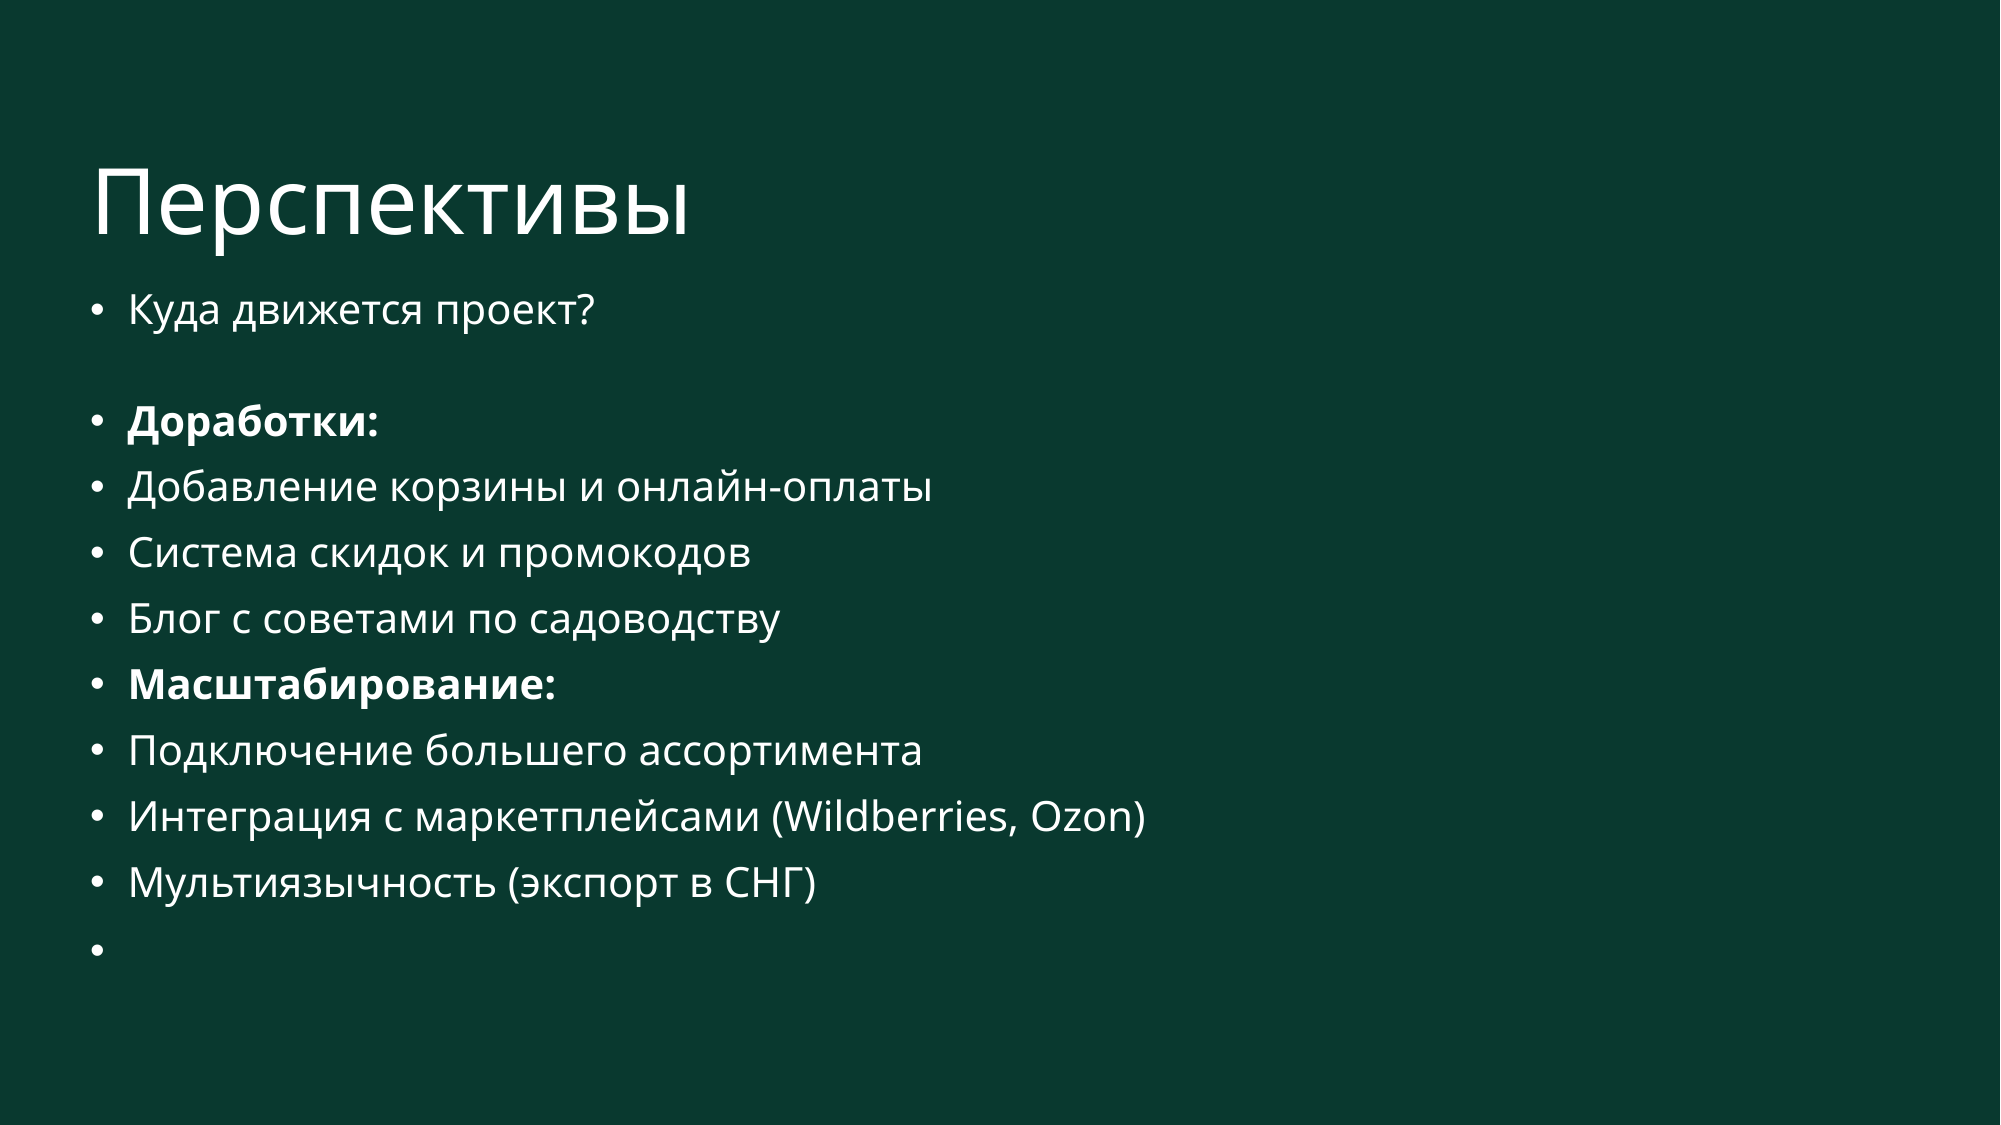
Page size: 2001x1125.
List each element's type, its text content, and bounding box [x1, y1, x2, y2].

list Куда движется проект? Доработки: Добавление корзины и онлайн-оплаты Система скидок и промокодов Блог с советами по садоводству Масштабирование: Подключение большего ассортимента Интеграция с маркетплейсами (Wildberries, Ozon) Мультиязычность (экспорт в СНГ) [75, 281, 1336, 951]
title Перспективы [75, 44, 1336, 262]
